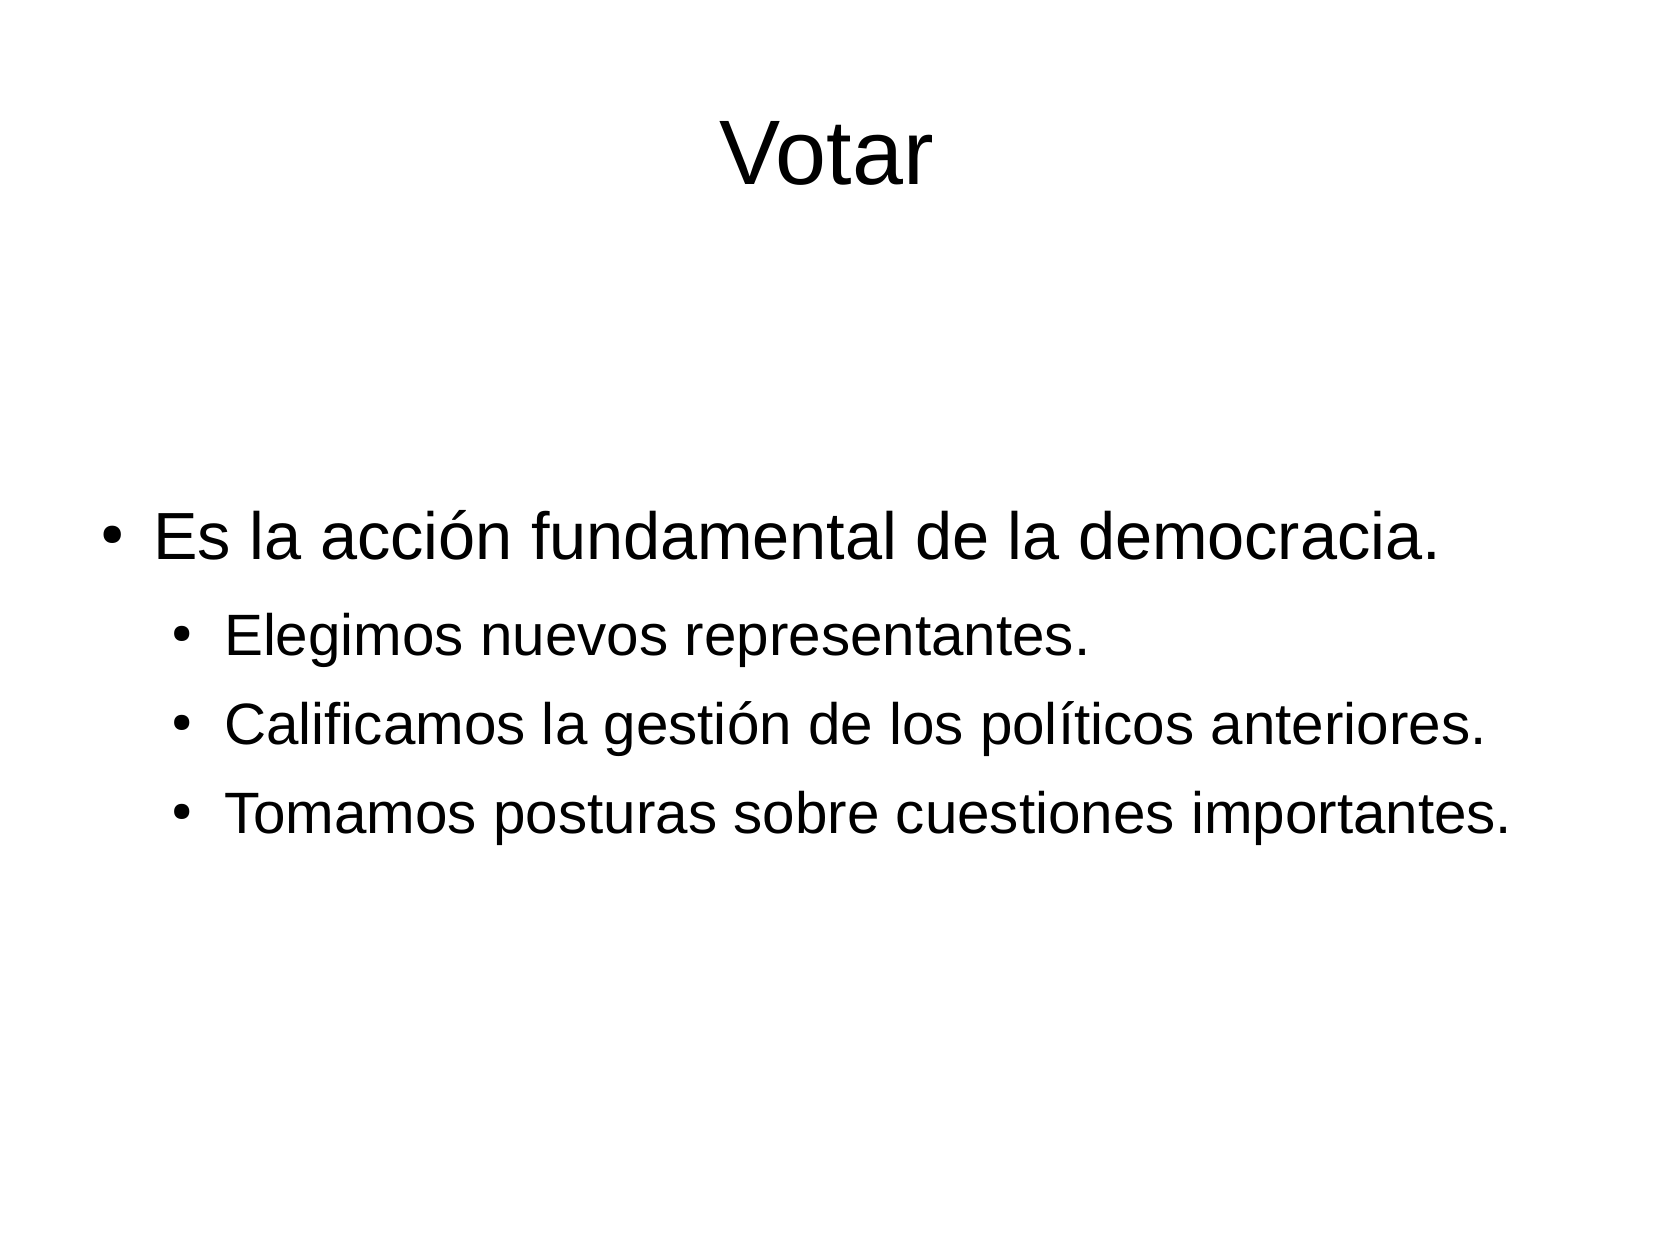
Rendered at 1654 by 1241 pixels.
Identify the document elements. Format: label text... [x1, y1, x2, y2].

list Es la acción fundamental de la democracia. Elegimos nuevos representantes. Calificamos la gestión de los políticos anteriores. Tomamos posturas sobre cuestiones importantes. [82, 290, 1571, 1109]
title Votar [82, 49, 1571, 257]
